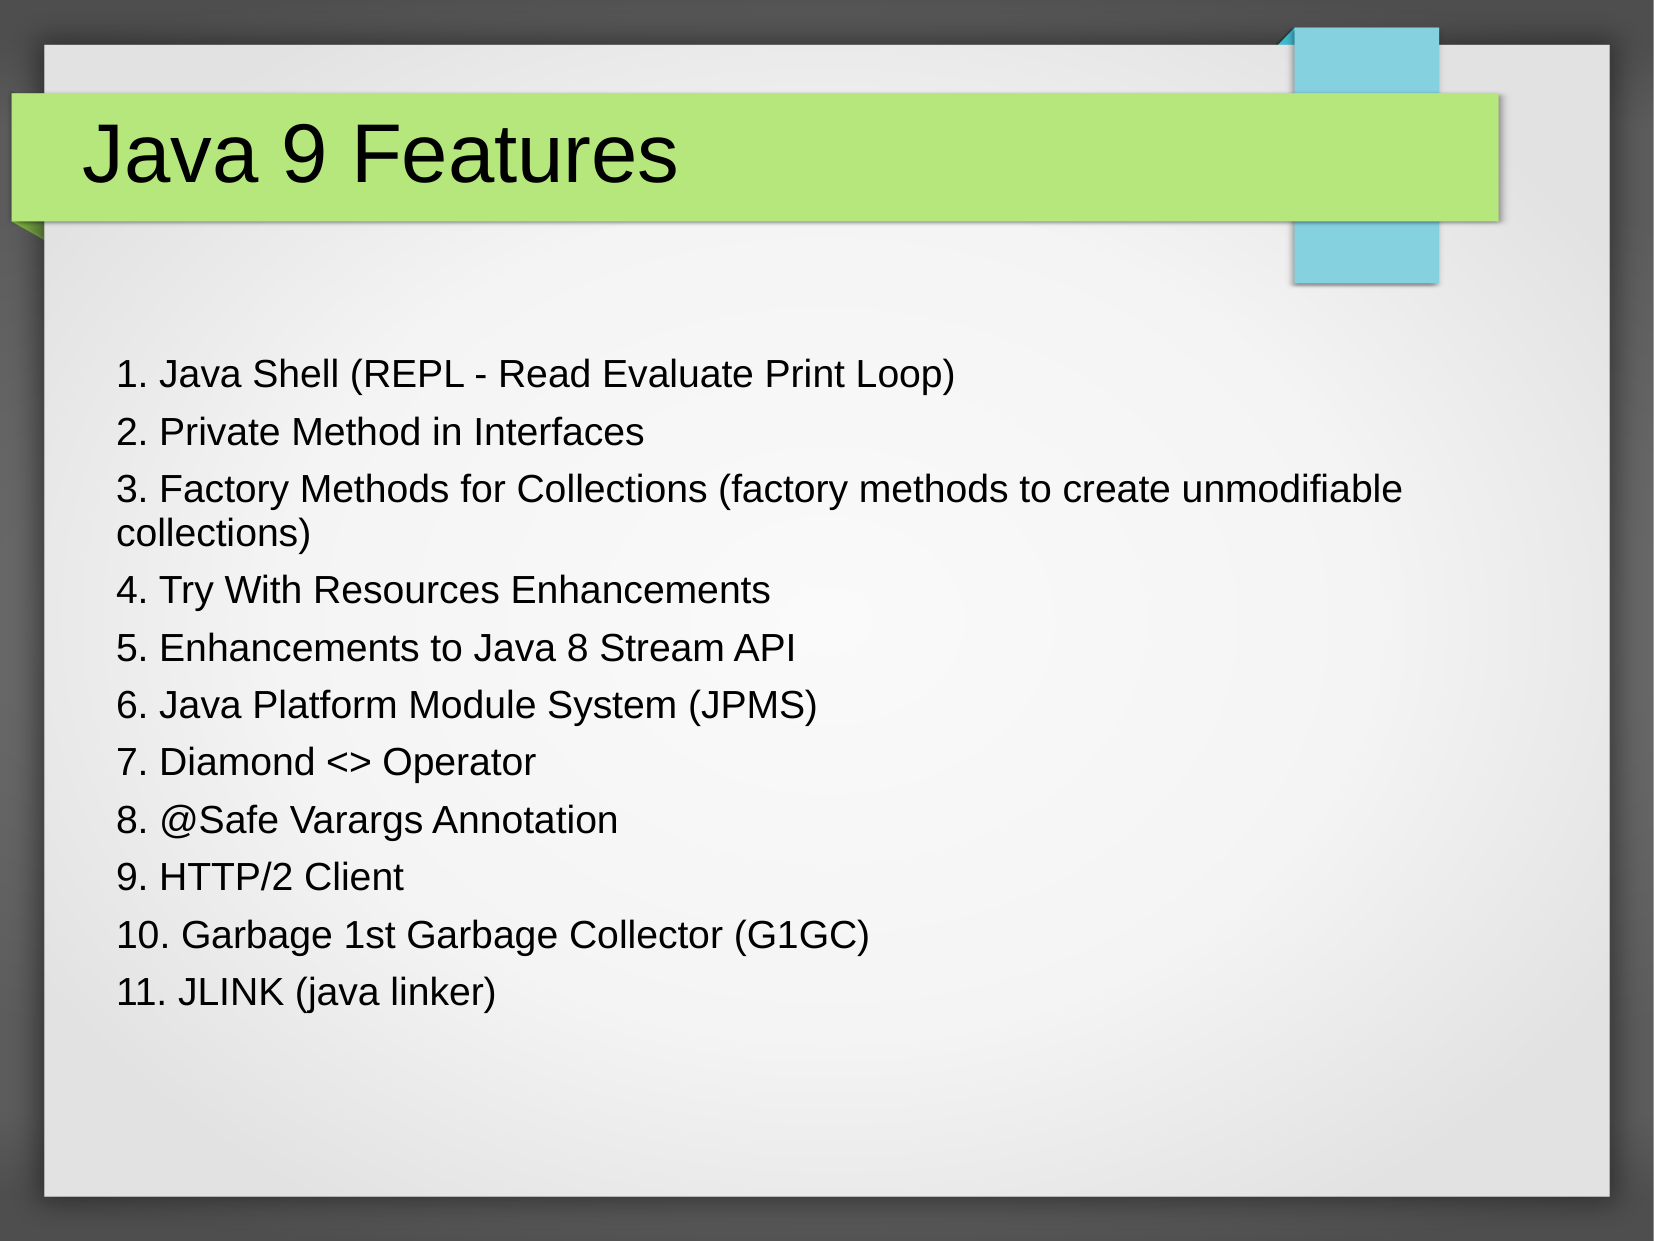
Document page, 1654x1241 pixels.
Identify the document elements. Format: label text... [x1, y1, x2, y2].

list 1. Java Shell (REPL - Read Evaluate Print Loop) 2. Private Method in Interfaces 3. Factory Methods for Collections (factory methods to create unmodifiable collections) 4. Try With Resources Enhancements 5. Enhancements to Java 8 Stream API 6. Java Platform Module System (JPMS) 7. Diamond <> Operator 8. @Safe Varargs Annotation 9. HTTP/2 Client 10. Garbage 1st Garbage Collector (G1GC) 11. JLINK (java linker) [82, 295, 1571, 1015]
title Java 9 Features [82, 94, 1264, 213]
picture [0, 0, 1654, 1241]
